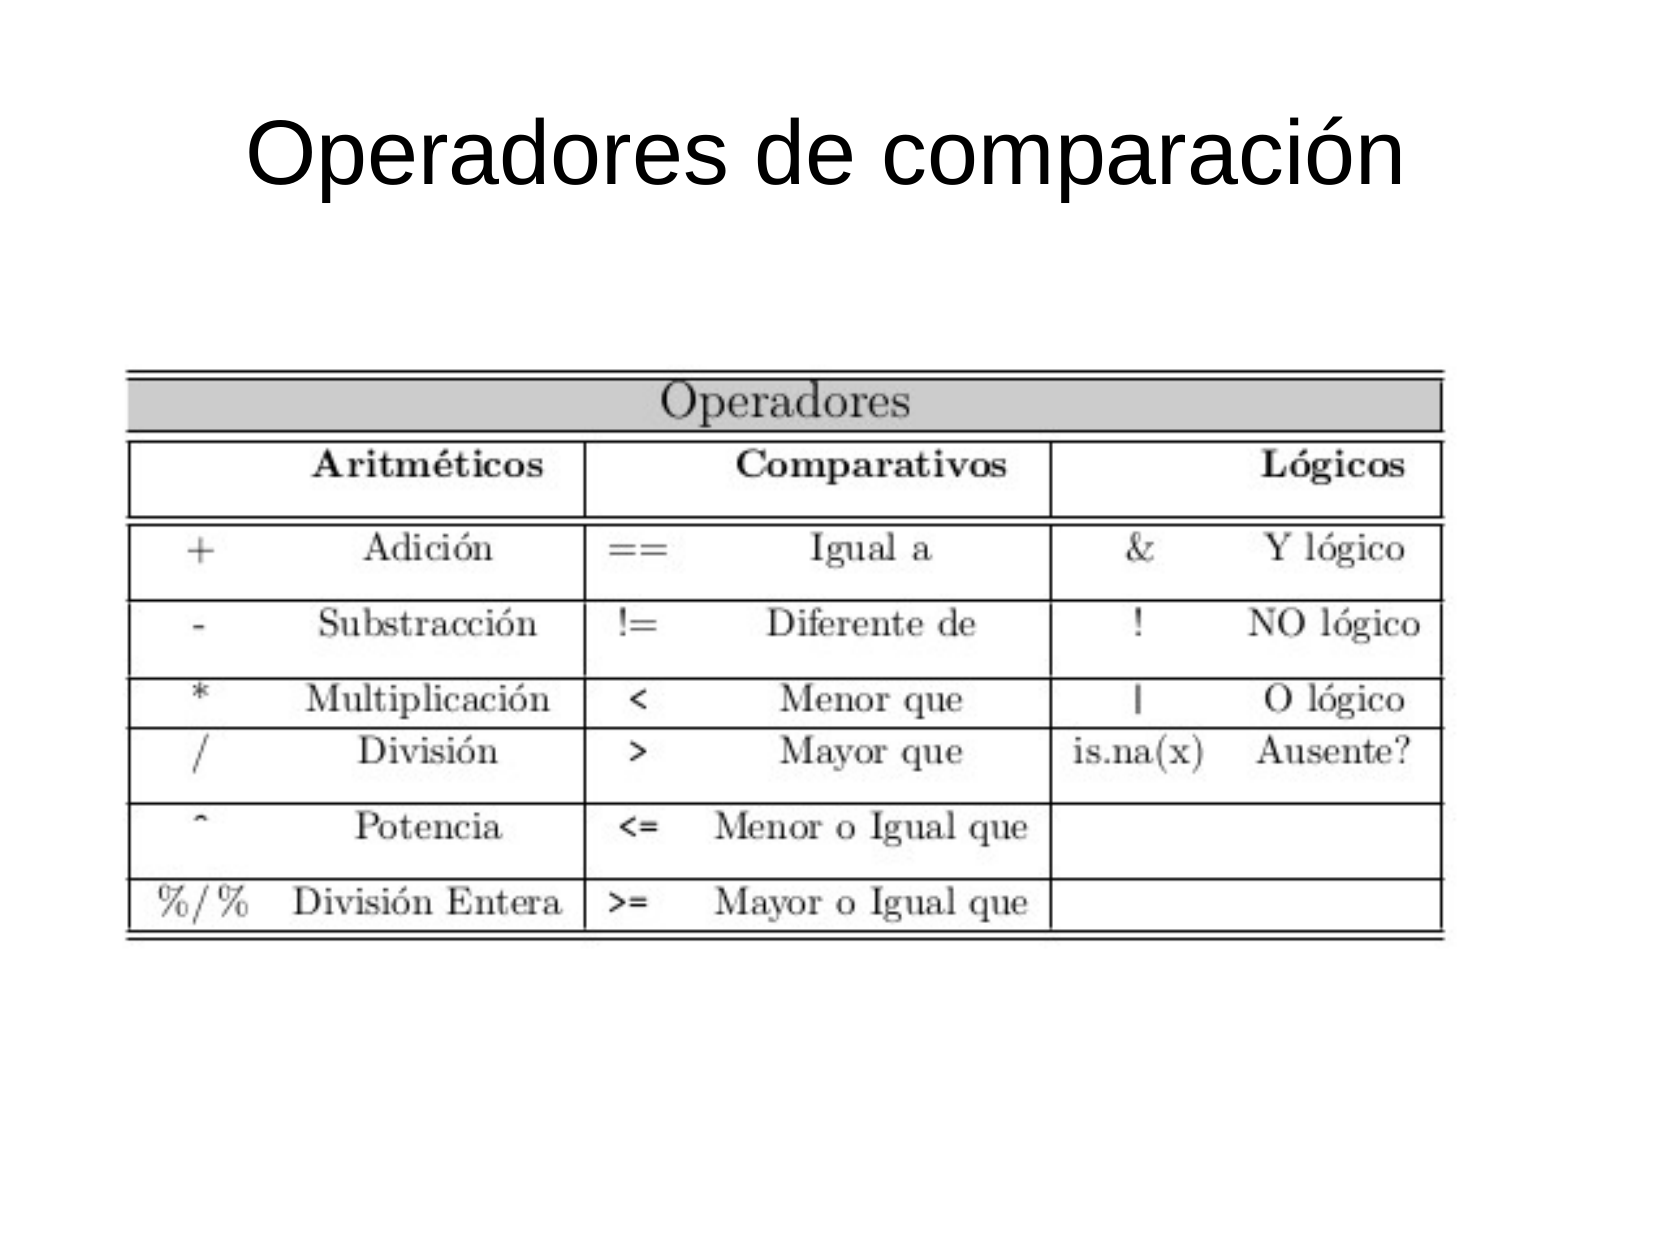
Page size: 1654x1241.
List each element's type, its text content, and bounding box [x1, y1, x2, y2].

picture [82, 324, 1571, 975]
title Operadores de comparación [82, 49, 1571, 257]
